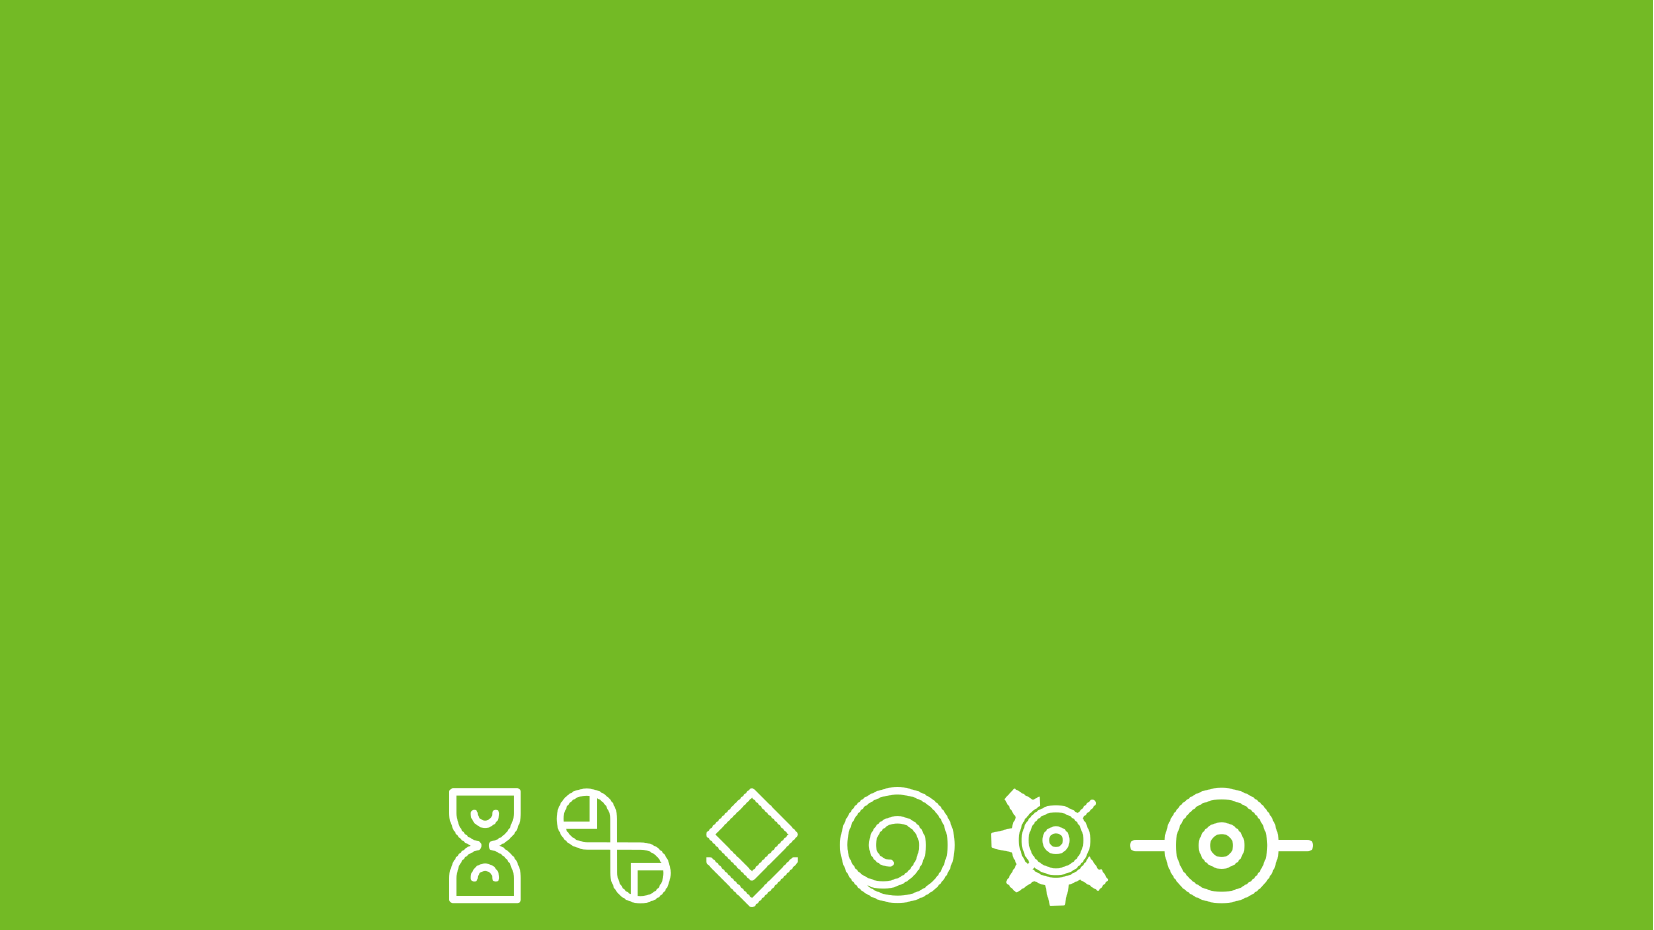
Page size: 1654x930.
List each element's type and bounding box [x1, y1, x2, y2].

picture [449, 787, 1313, 907]
